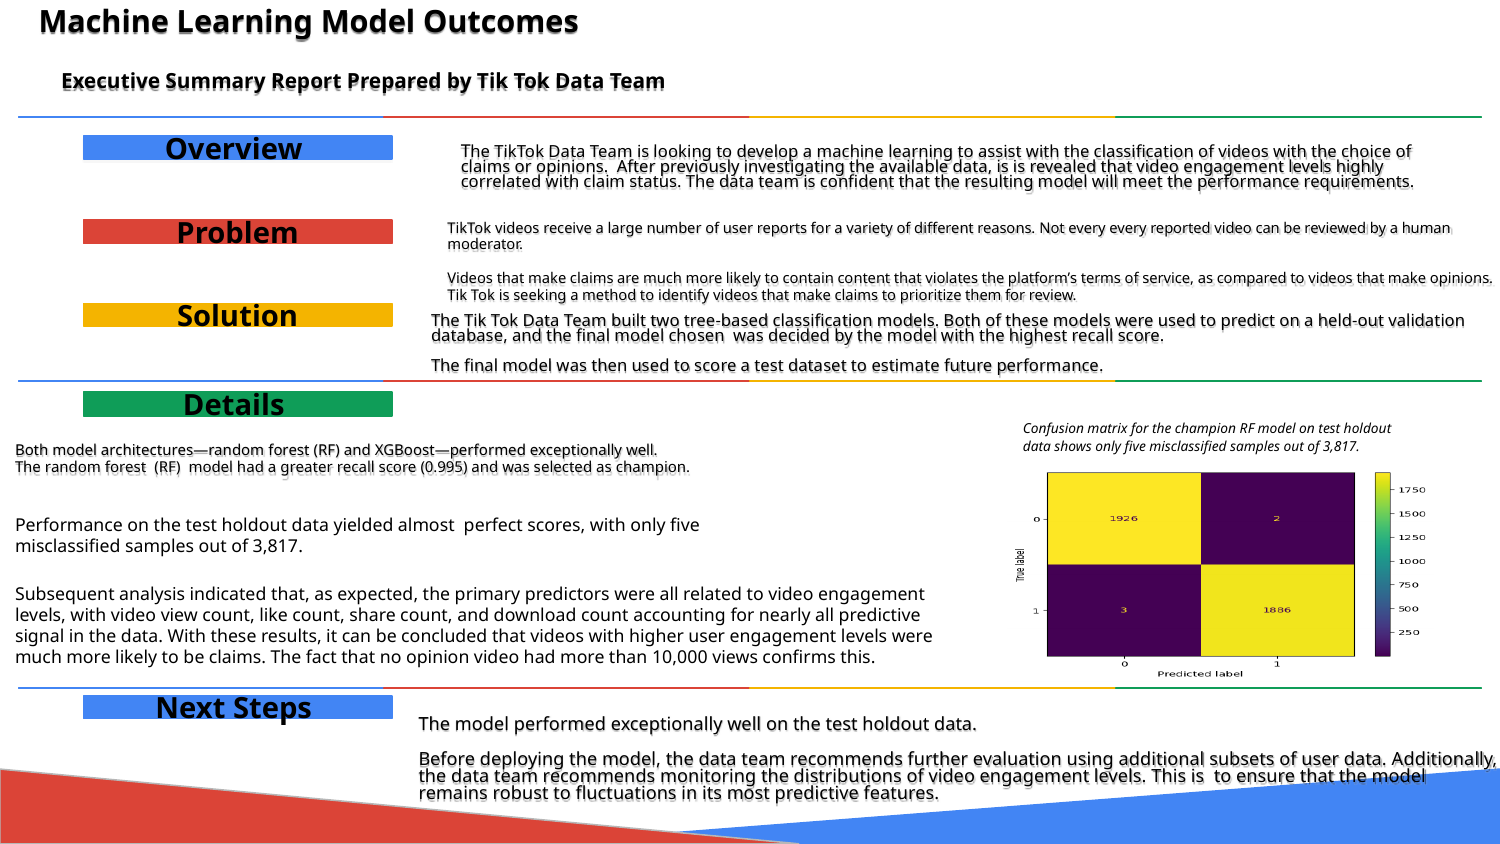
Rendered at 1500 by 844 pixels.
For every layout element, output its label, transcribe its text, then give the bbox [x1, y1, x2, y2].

text_box Both model architectures—random forest (RF) and XGBoost—performed exceptionally well. The random forest (RF) model had a greater recall score (0.995) and was selected as champion. [0, 424, 772, 498]
text_box The TikTok Data Team is looking to develop a machine learning to assist with the classification of videos with the choice of claims or opinions. After previously investigating the available data, is is revealed that video engagement levels highly correlated with claim status. The data team is confident that the resulting model will meet the performance requirements. [445, 129, 1448, 195]
text_box Performance on the test holdout data yielded almost perfect scores, with only five misclassified samples out of 3,817. [0, 498, 784, 567]
text_box Confusion matrix for the champion RF model on test holdout data shows only five misclassified samples out of 3,817. [1007, 404, 1434, 468]
text_box Executive Summary Report Prepared by Tik Tok Data Team [46, 54, 1048, 120]
text_box Subsequent analysis indicated that, as expected, the primary predictors were all related to video engagement levels, with video view count, like count, share count, and download count accounting for nearly all predictive signal in the data. With these results, it can be concluded that videos with higher user engagement levels were much more likely to be claims. The fact that no opinion video had more than 10,000 views confirms this. [0, 567, 989, 683]
picture [1007, 468, 1434, 682]
text_box The model performed exceptionally well on the test holdout data. Before deploying the model, the data team recommends further evaluation using additional subsets of user data. Additionally, the data team recommends monitoring the distributions of video engagement levels. This is to ensure that the model remains robust to fluctuations in its most predictive features. [403, 701, 1500, 807]
text_box Machine Learning Model Outcomes [23, 0, 1026, 55]
text_box The Tik Tok Data Team built two tree-based classification models. Both of these models were used to predict on a held-out validation database, and the final model chosen was decided by the model with the highest recall score. The final model was then used to score a test dataset to estimate future performance. [416, 299, 1500, 405]
text_box TikTok videos receive a large number of user reports for a variety of different reasons. Not every every reported video can be reviewed by a human moderator. Videos that make claims are much more likely to contain content that violates the platform’s terms of service, as compared to videos that make opinions. Tik Tok is seeking a method to identify videos that make claims to prioritize them for review. [432, 204, 1500, 299]
